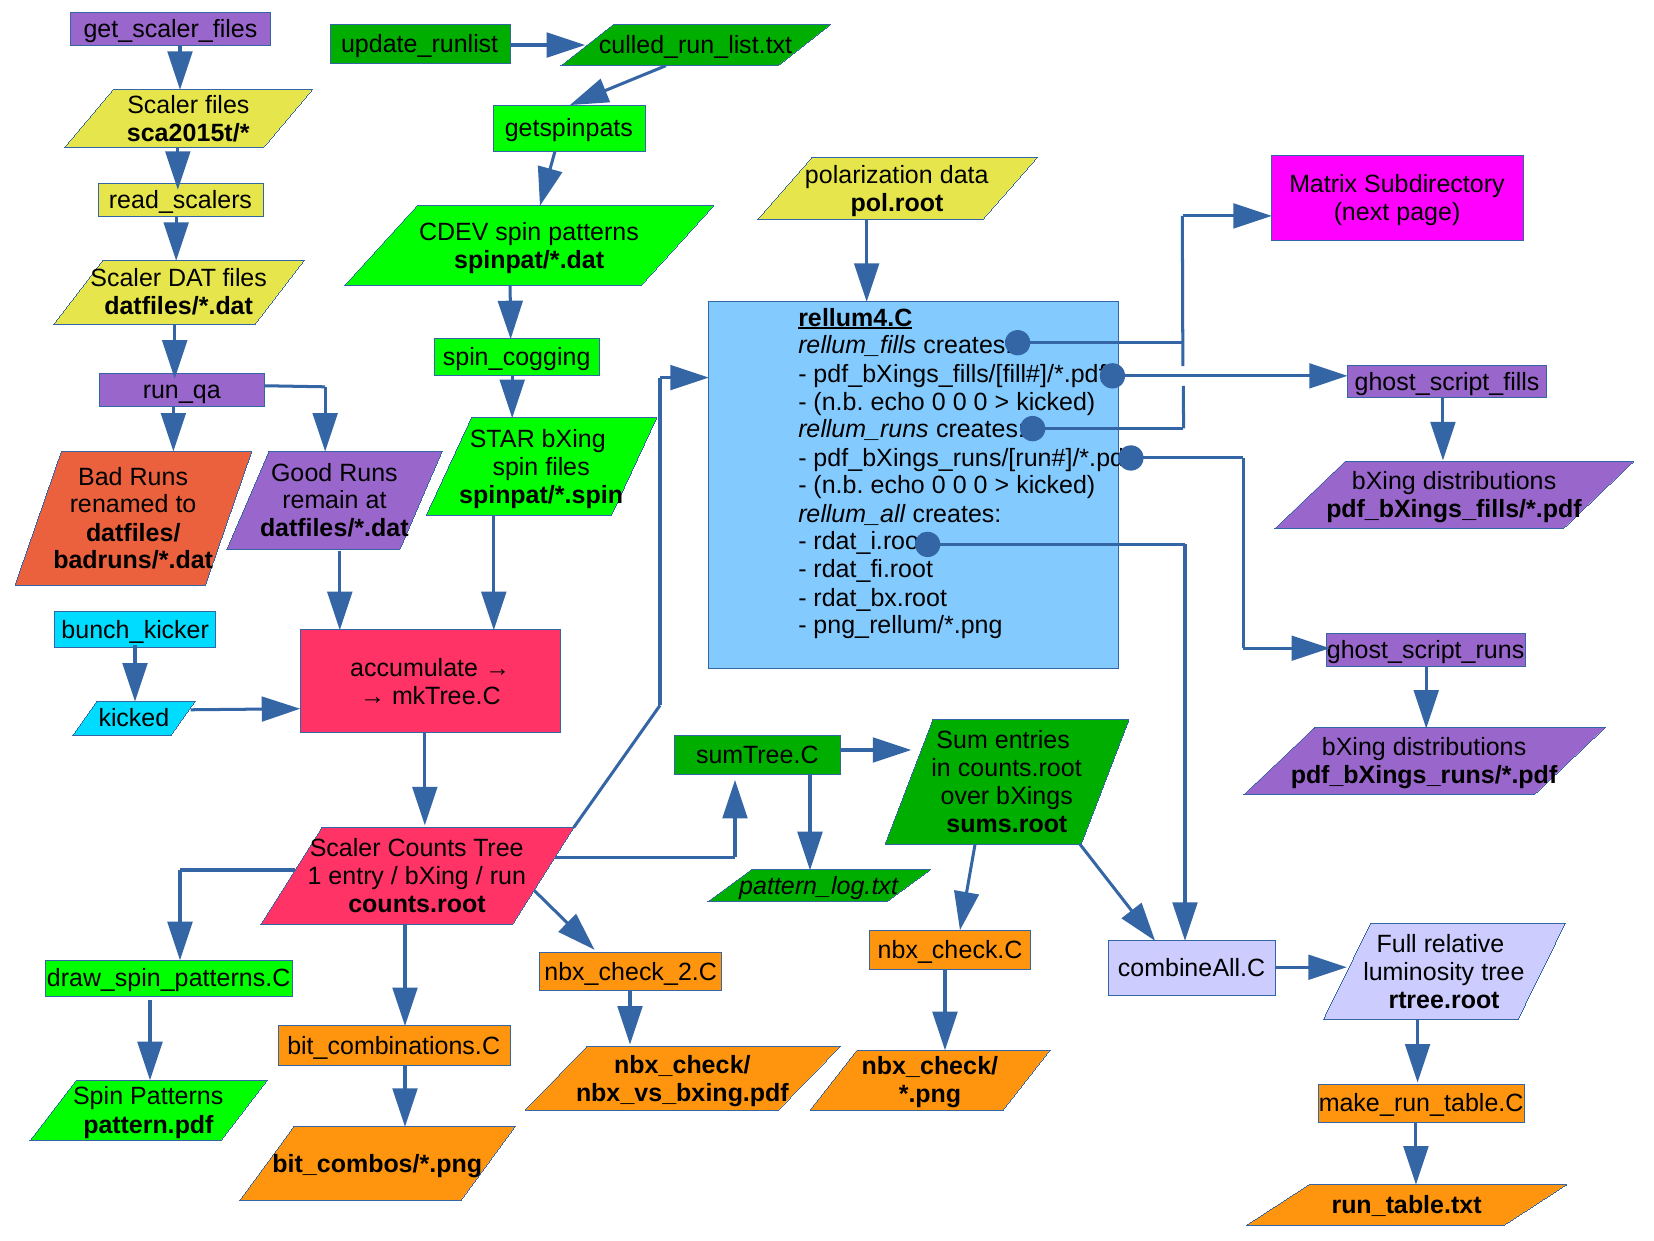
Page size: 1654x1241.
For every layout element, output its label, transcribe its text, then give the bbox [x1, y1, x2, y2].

text_box bunch_kicker [54, 611, 216, 648]
text_box Full relative luminosity tree rtree.root [1323, 923, 1566, 1020]
text_box get_scaler_files [70, 12, 271, 46]
text_box polarization data pol.root [757, 157, 1038, 220]
text_box Bad Runs renamed to datfiles/ badruns/*.dat [15, 451, 252, 586]
text_box Scaler files sca2015t/* [64, 89, 313, 148]
text_box bit_combinations.C [278, 1025, 511, 1066]
text_box CDEV spin patterns spinpat/*.dat [344, 205, 714, 286]
text_box kicked [72, 701, 196, 736]
text_box update_runlist [330, 24, 511, 64]
text_box ghost_script_fills [1347, 365, 1547, 398]
text_box Scaler DAT files datfiles/*.dat [53, 260, 305, 325]
text_box nbx_check/ nbx_vs_bxing.pdf [525, 1046, 841, 1111]
text_box Matrix Subdirectory (next page) [1271, 155, 1524, 241]
text_box Good Runs remain at datfiles/*.dat [226, 451, 443, 550]
text_box spin_cogging [434, 338, 600, 376]
text_box nbx_check_2.C [539, 952, 722, 991]
text_box Scaler Counts Tree 1 entry / bXing / run counts.root [260, 827, 574, 925]
text_box accumulate → → mkTree.C [300, 629, 561, 733]
text_box make_run_table.C [1318, 1084, 1525, 1123]
text_box ghost_script_runs [1326, 633, 1526, 667]
text_box Sum entries in counts.root over bXings sums.root [885, 719, 1129, 845]
text_box getspinpats [493, 105, 646, 152]
text_box nbx_check/ *.png [810, 1050, 1051, 1111]
text_box run_qa [99, 373, 265, 407]
text_box rellum4.C rellum_fills creates: - pdf_bXings_fills/[fill#]/*.pdf - (n.b. echo 0 0 0 > kicked) rellum_runs creates: - pdf_bXings_runs/[run#]/*.pdf - (n.b. echo 0 0 0 > kicked) rellum_all creates: - rdat_i.root - rdat_fi.root - rdat_bx.root - png_rellum/*.png [708, 301, 1119, 669]
text_box bXing distributions pdf_bXings_runs/*.pdf [1243, 727, 1606, 795]
text_box combineAll.C [1108, 940, 1276, 996]
text_box bit_combos/*.png [239, 1126, 516, 1201]
text_box read_scalers [98, 183, 264, 217]
text_box STAR bXing spin files spinpat/*.spin [426, 417, 657, 516]
text_box bXing distributions pdf_bXings_fills/*.pdf [1274, 461, 1634, 529]
text_box culled_run_list.txt [560, 24, 831, 66]
text_box run_table.txt [1246, 1184, 1567, 1226]
text_box pattern_log.txt [707, 869, 931, 902]
text_box draw_spin_patterns.C [45, 960, 293, 997]
text_box nbx_check.C [869, 930, 1031, 970]
text_box sumTree.C [674, 735, 841, 775]
text_box Spin Patterns pattern.pdf [29, 1080, 268, 1141]
